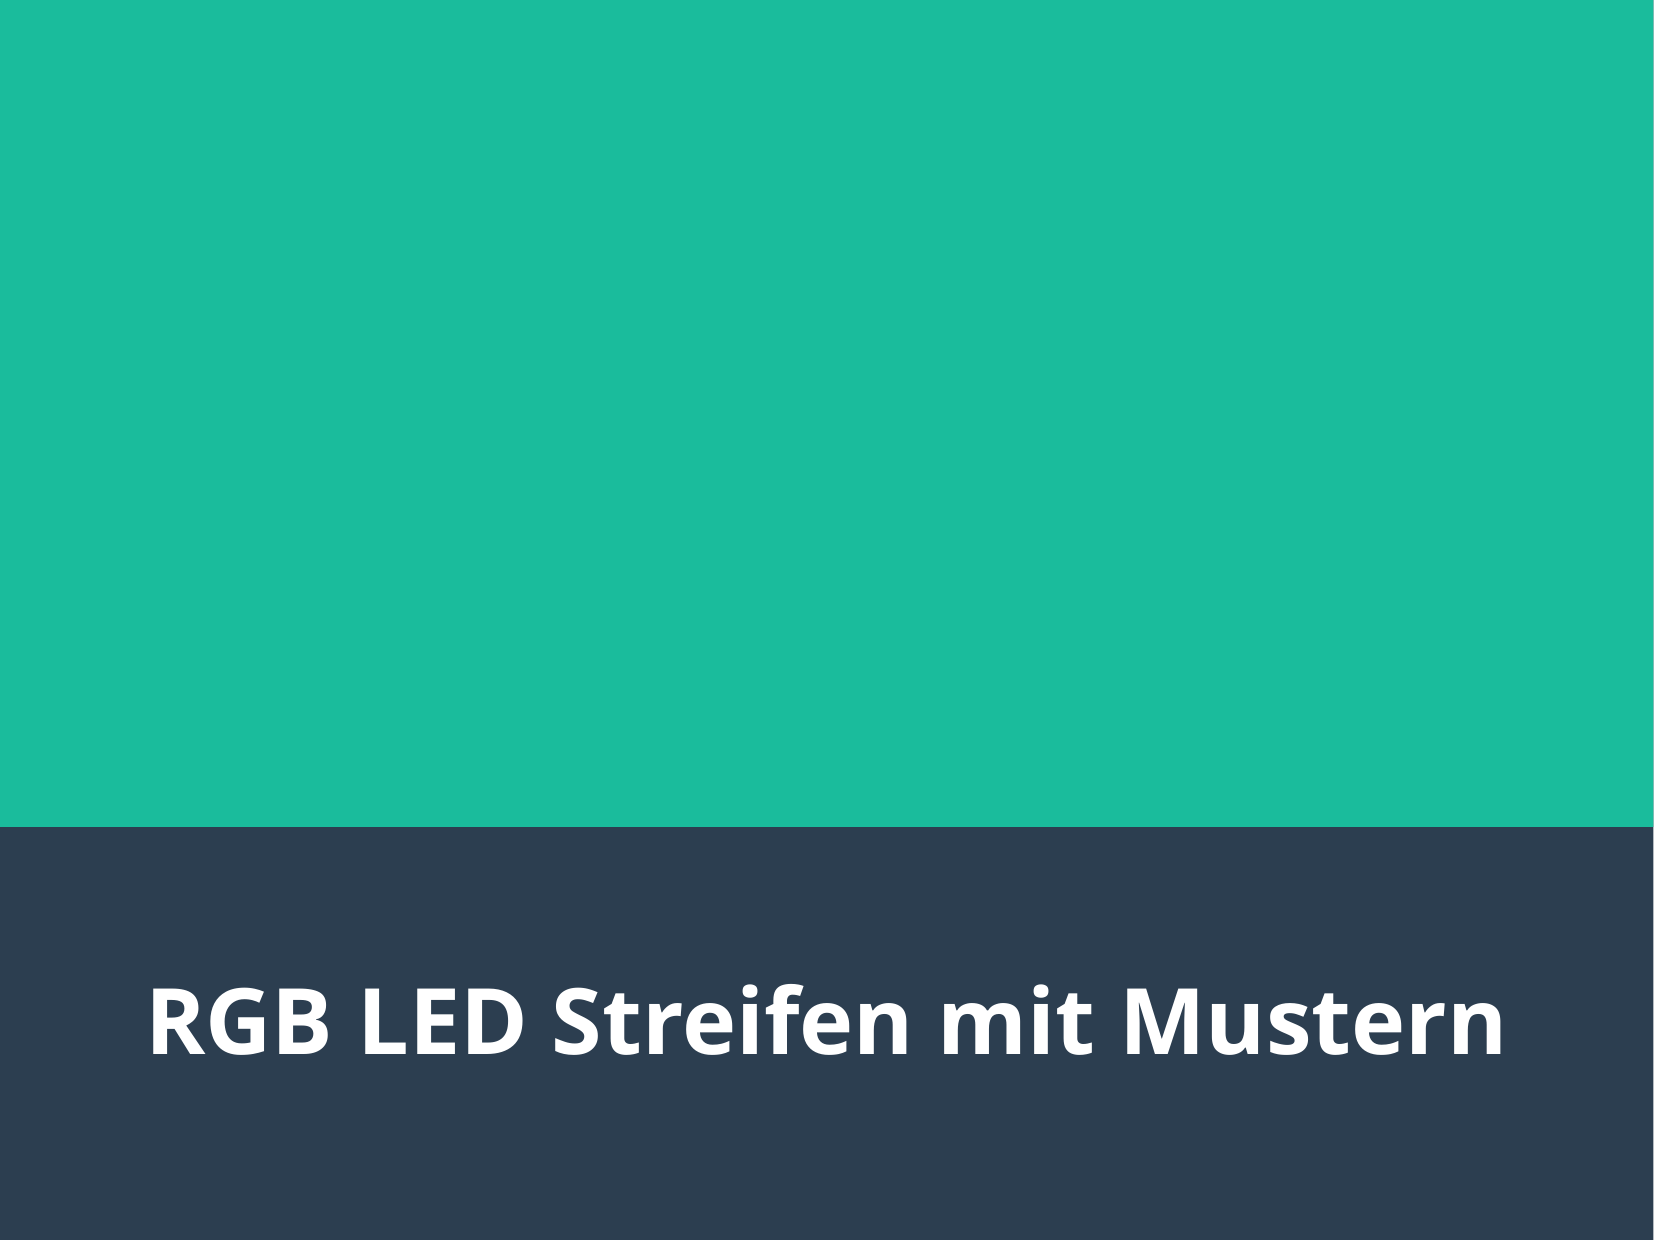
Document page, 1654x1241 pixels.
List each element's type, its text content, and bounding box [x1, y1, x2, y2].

subtitle RGB LED Streifen mit Mustern [59, 856, 1595, 1182]
